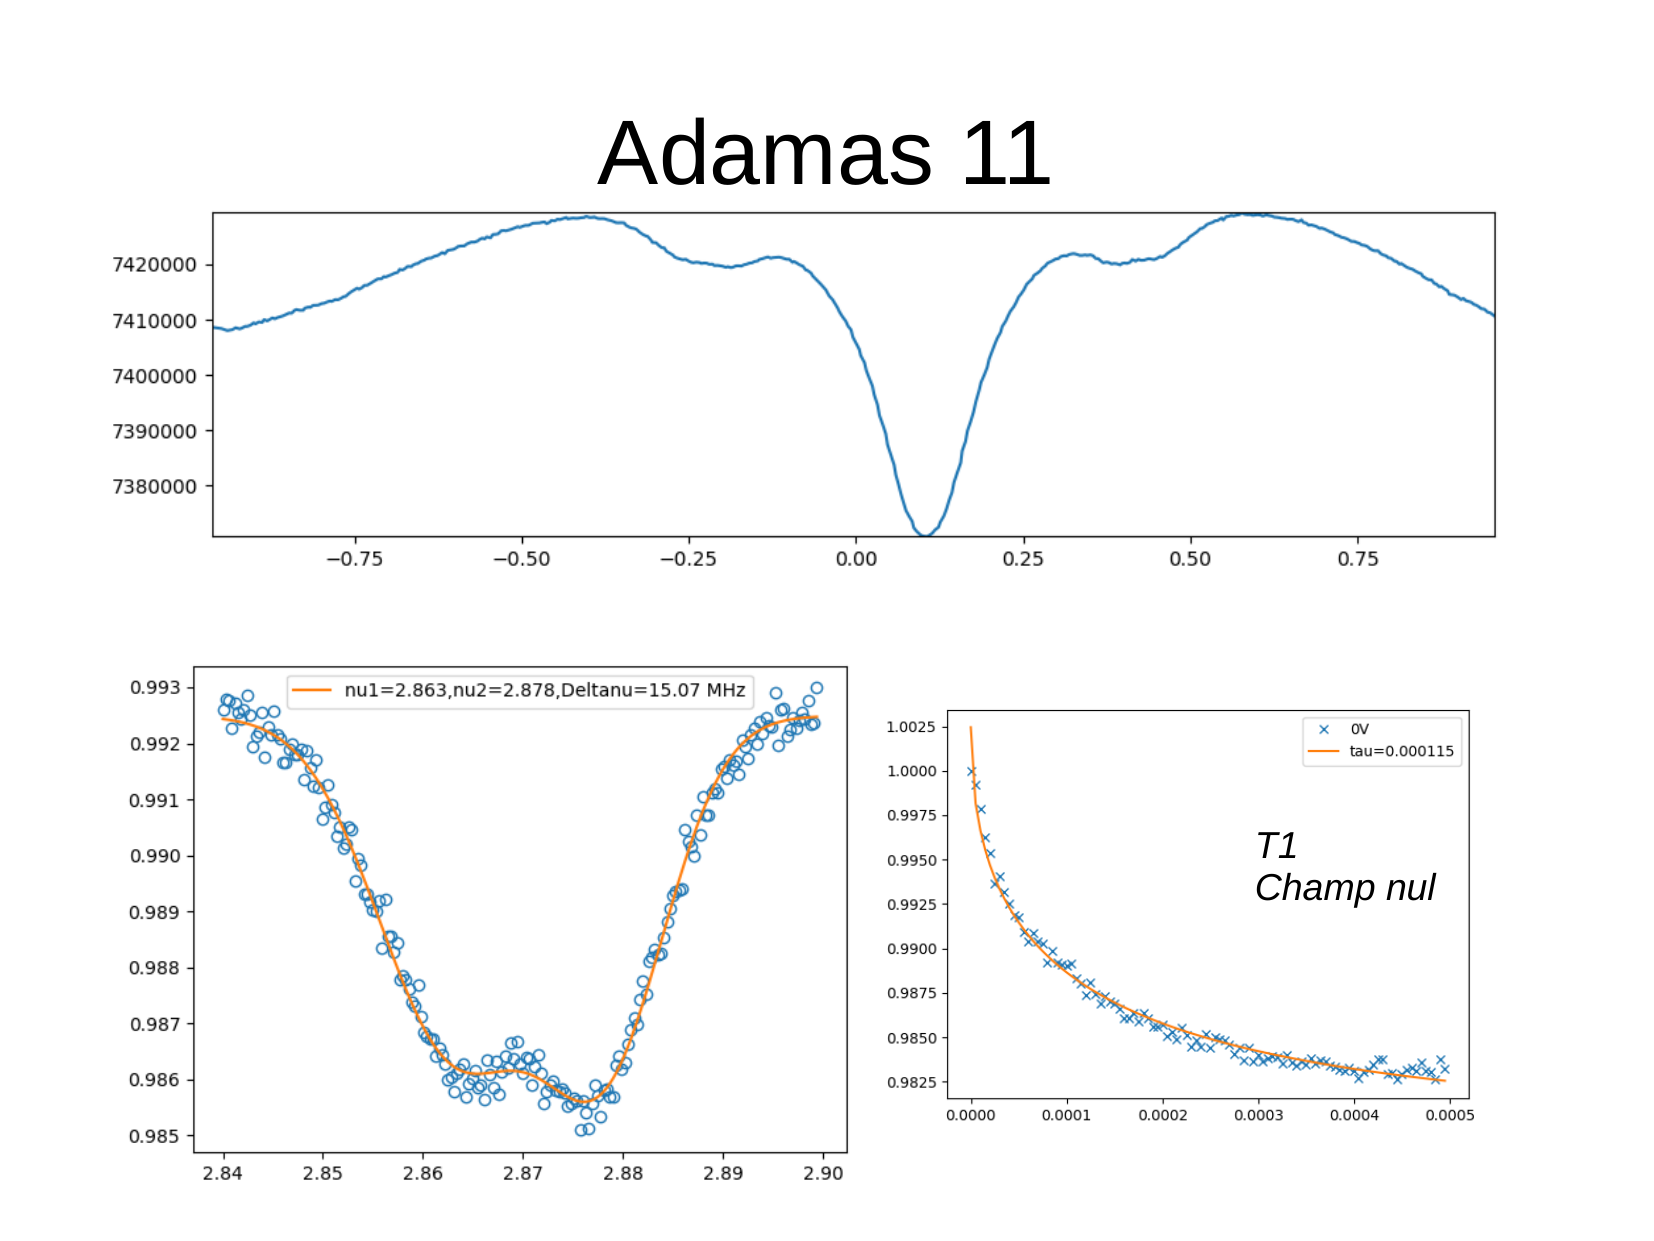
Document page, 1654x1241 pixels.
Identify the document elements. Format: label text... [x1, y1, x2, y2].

text_box T1 Champ nul [1240, 817, 1451, 916]
picture [88, 206, 1536, 1222]
title Adamas 11 [82, 49, 1571, 257]
